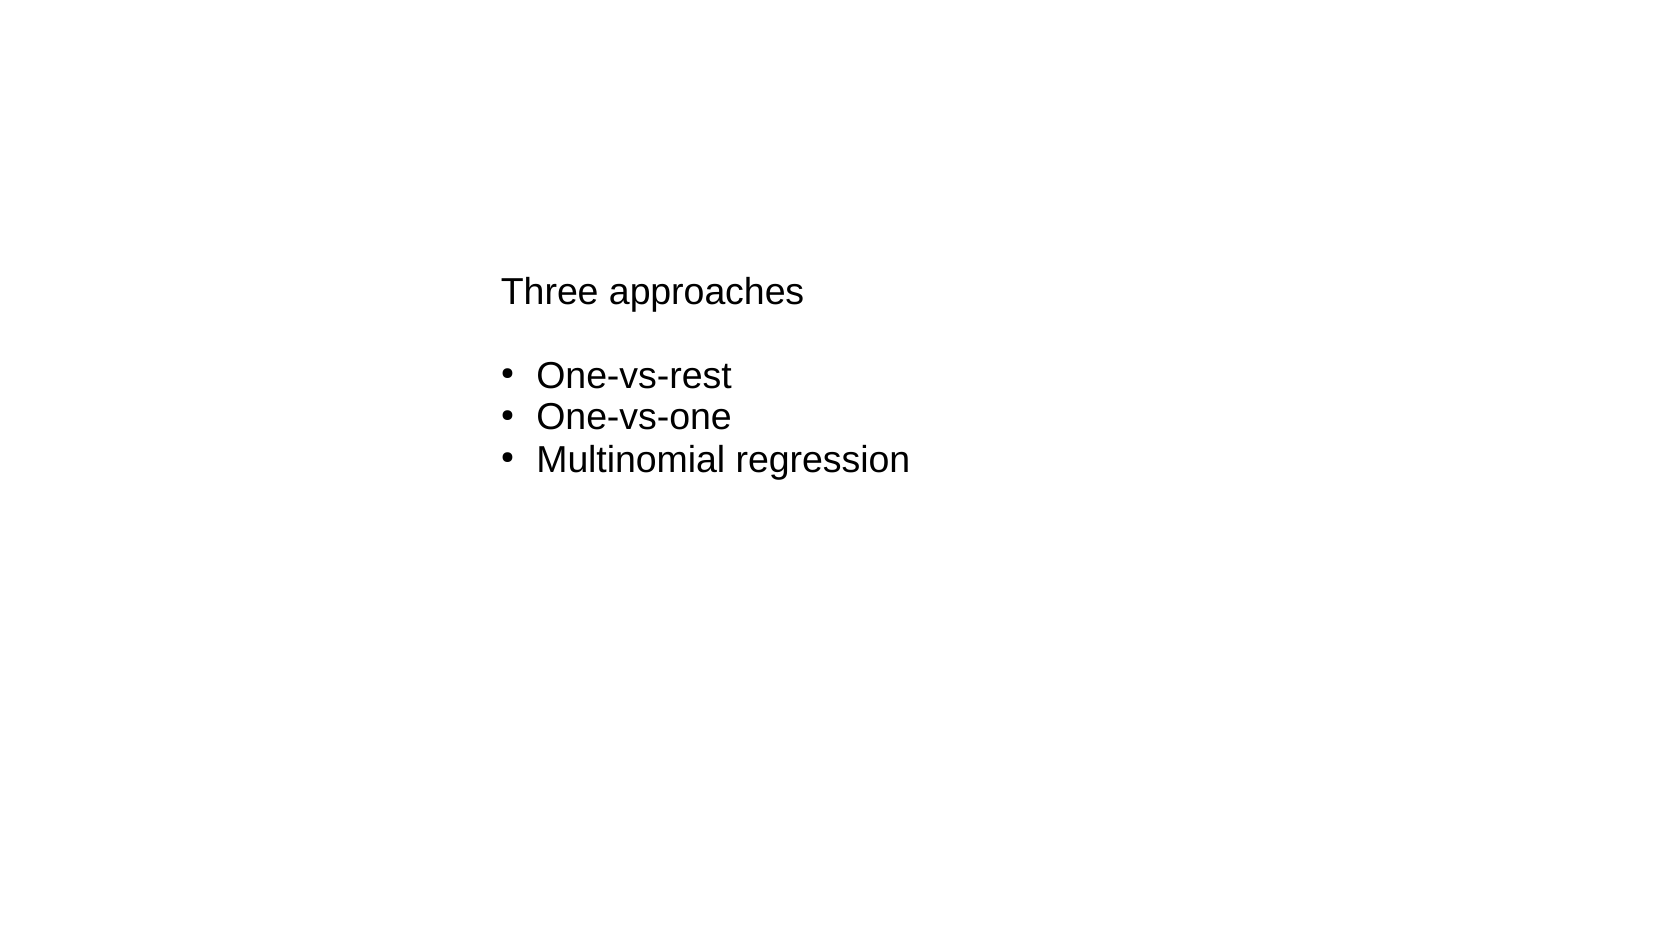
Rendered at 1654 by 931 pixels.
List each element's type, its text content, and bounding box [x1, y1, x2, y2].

text_box Three approaches One-vs-rest One-vs-one Multinomial regression [486, 262, 926, 488]
